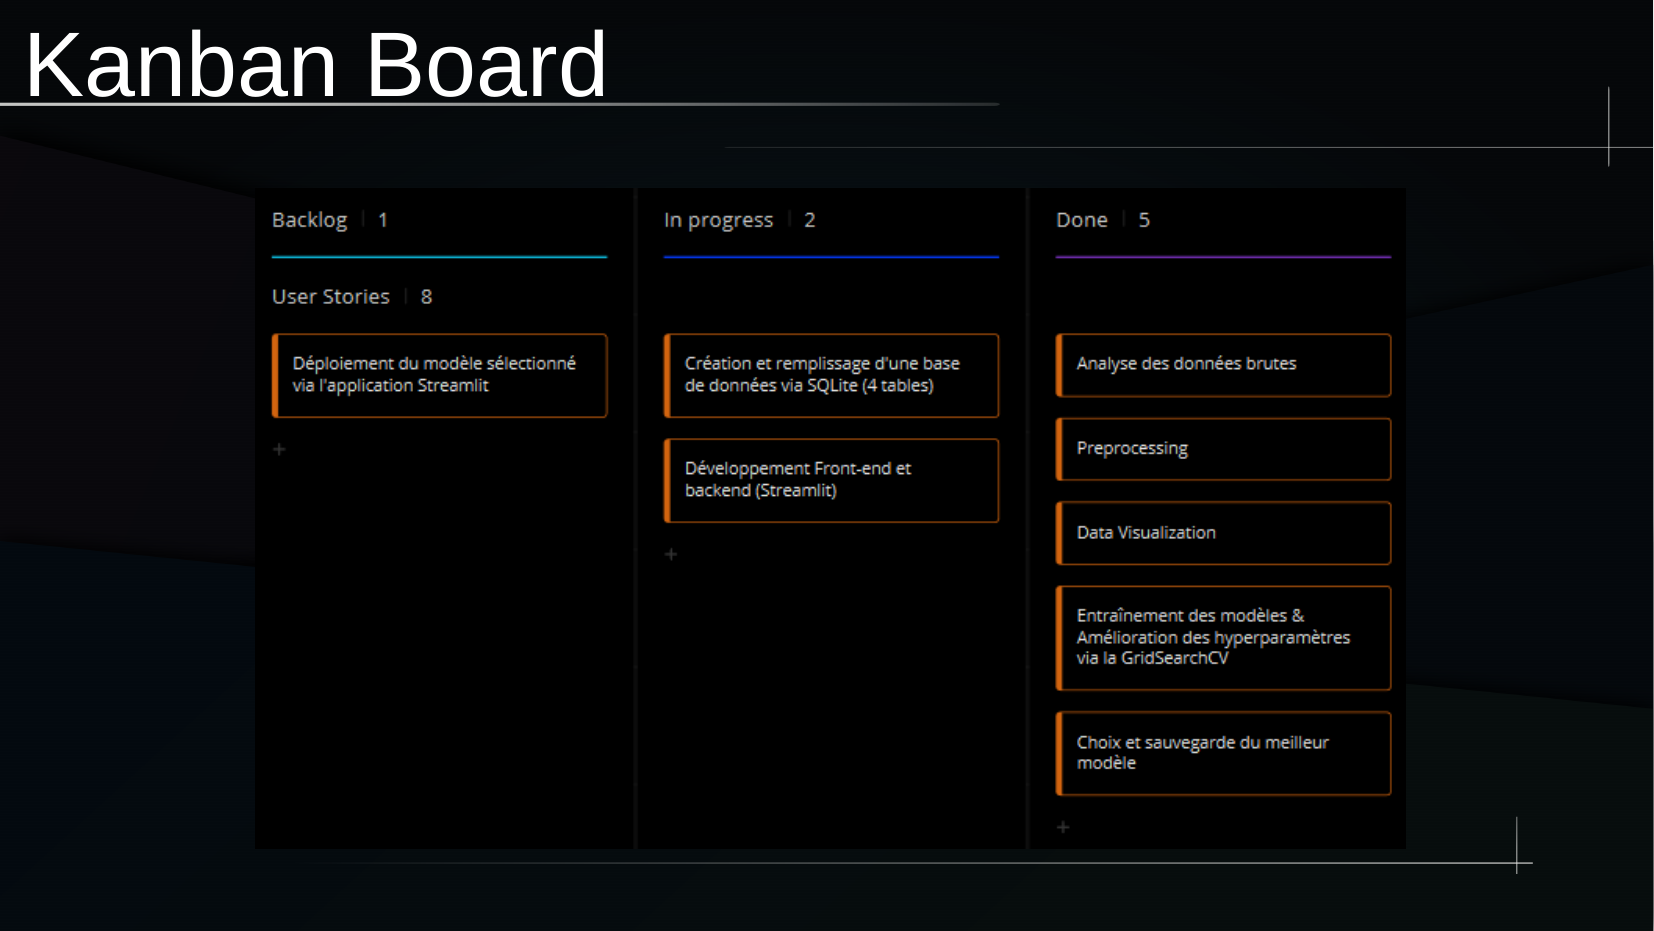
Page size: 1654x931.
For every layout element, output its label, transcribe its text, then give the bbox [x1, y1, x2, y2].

title Kanban Board [23, 11, 1589, 119]
picture [0, 0, 1654, 931]
